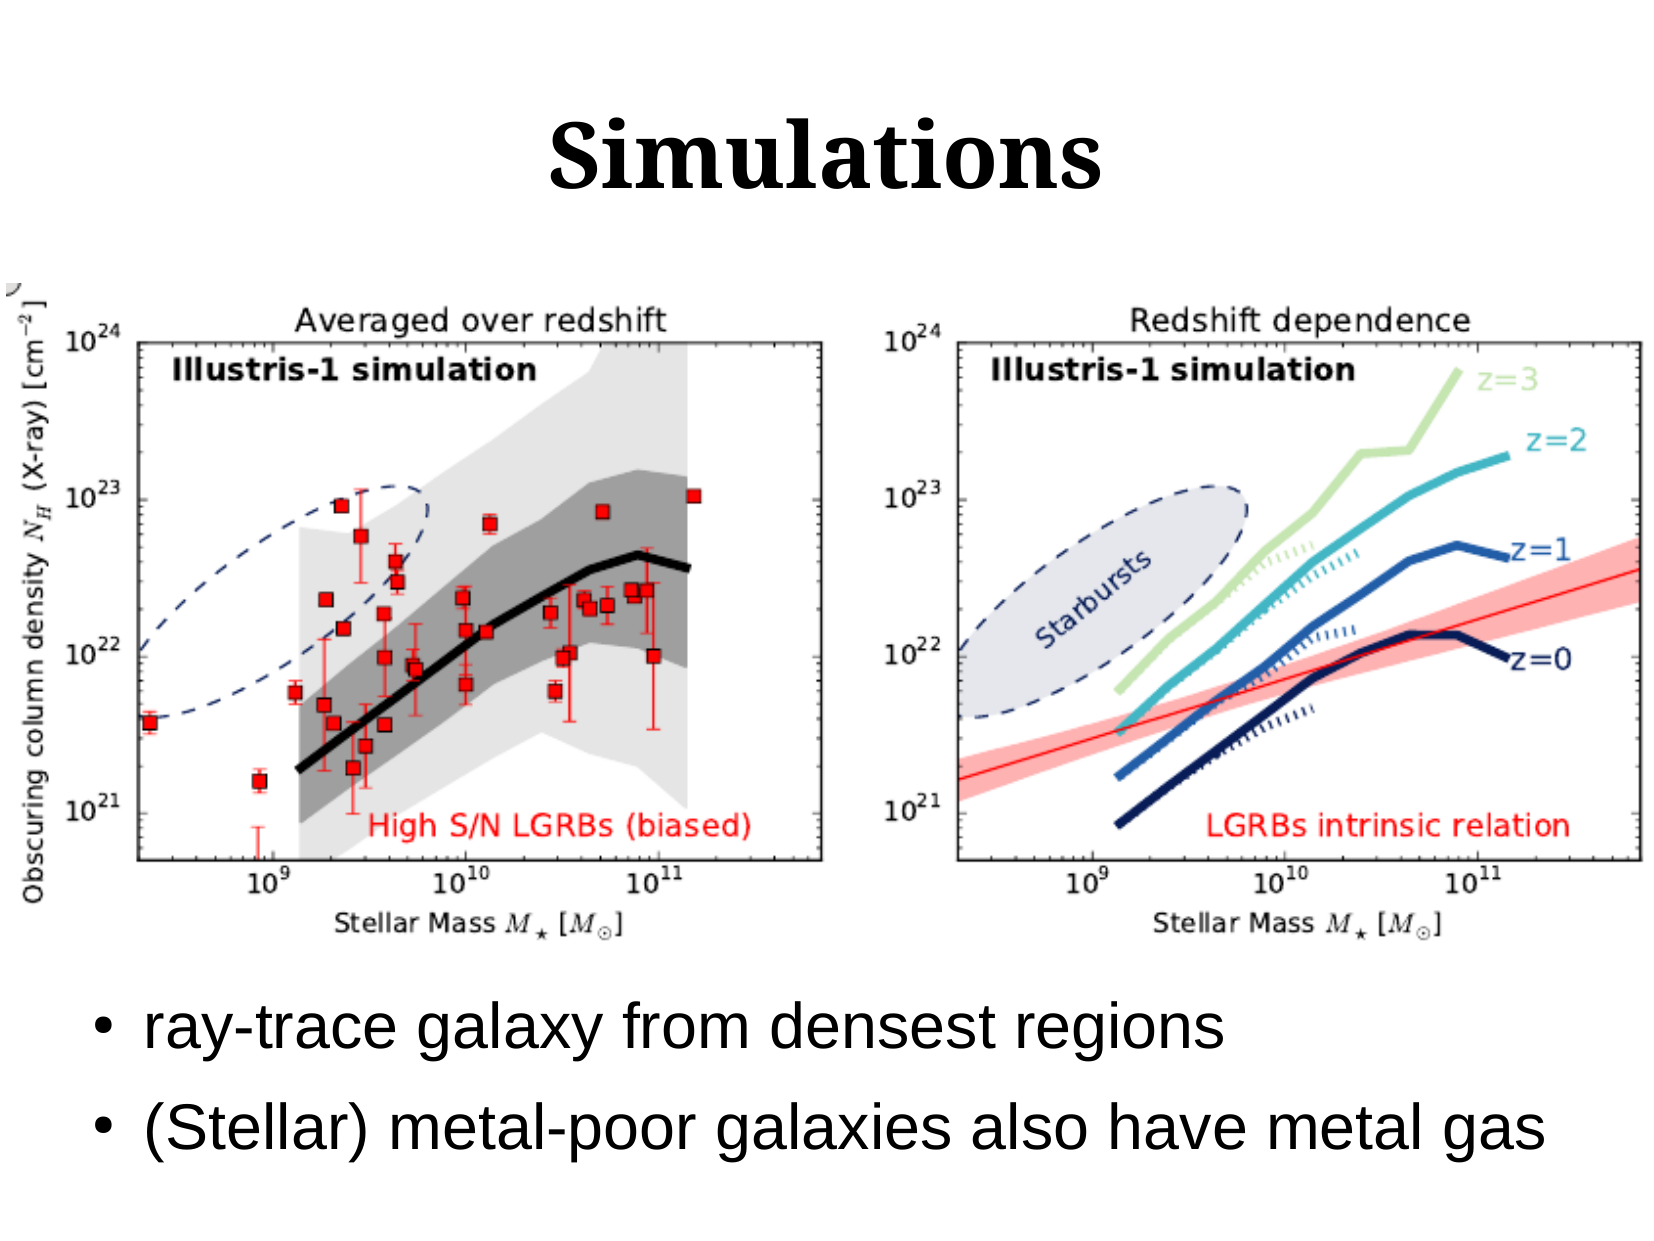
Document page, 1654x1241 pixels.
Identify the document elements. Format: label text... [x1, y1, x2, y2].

list ray-trace galaxy from densest regions (Stellar) metal-poor galaxies also have metal gas [75, 990, 1564, 1186]
picture [6, 283, 1654, 962]
title Simulations [82, 49, 1571, 257]
